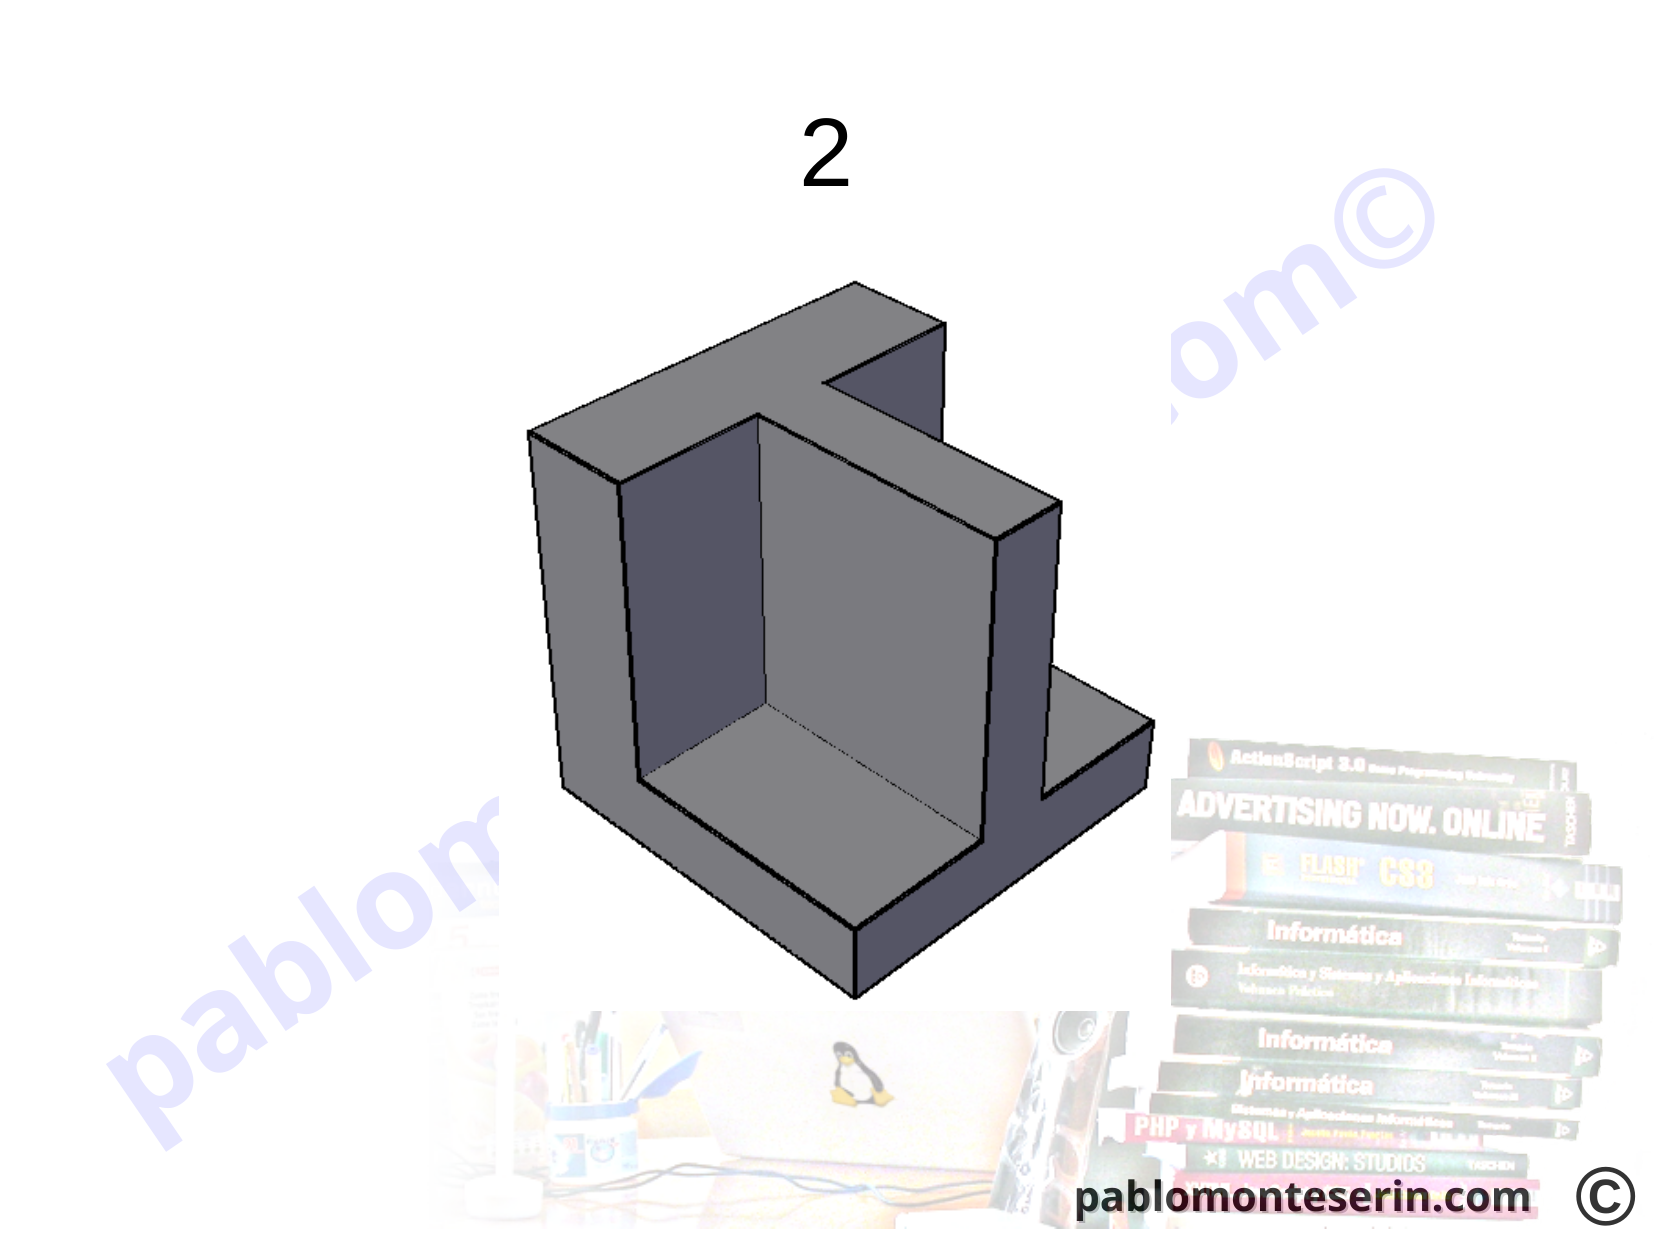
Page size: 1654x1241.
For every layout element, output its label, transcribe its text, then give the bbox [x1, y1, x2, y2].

picture [412, 239, 1654, 1229]
title 2 [82, 49, 1571, 257]
